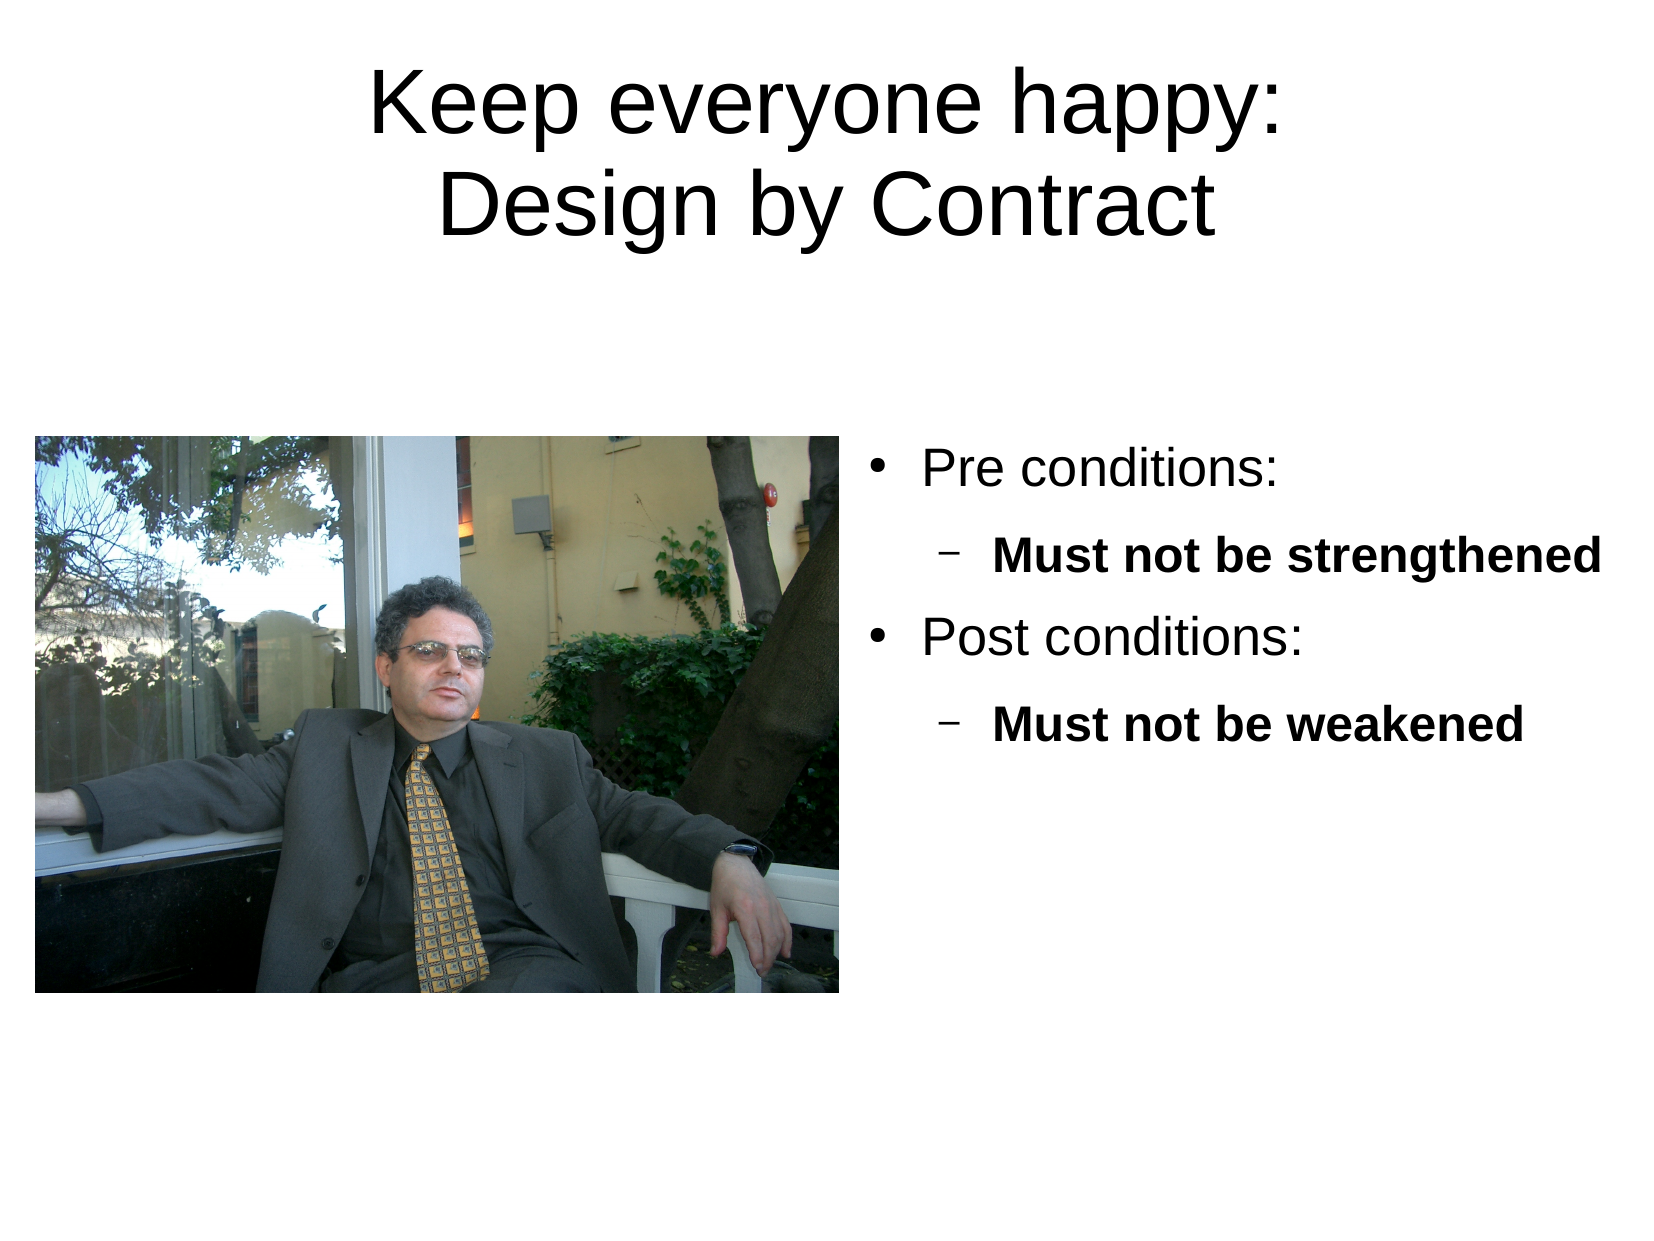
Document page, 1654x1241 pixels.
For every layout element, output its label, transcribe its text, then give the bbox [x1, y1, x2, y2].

picture [35, 436, 839, 993]
title Keep everyone happy: Design by Contract [82, 49, 1571, 257]
list Pre conditions: Must not be strengthened Post conditions: Must not be weakened [850, 437, 1619, 993]
